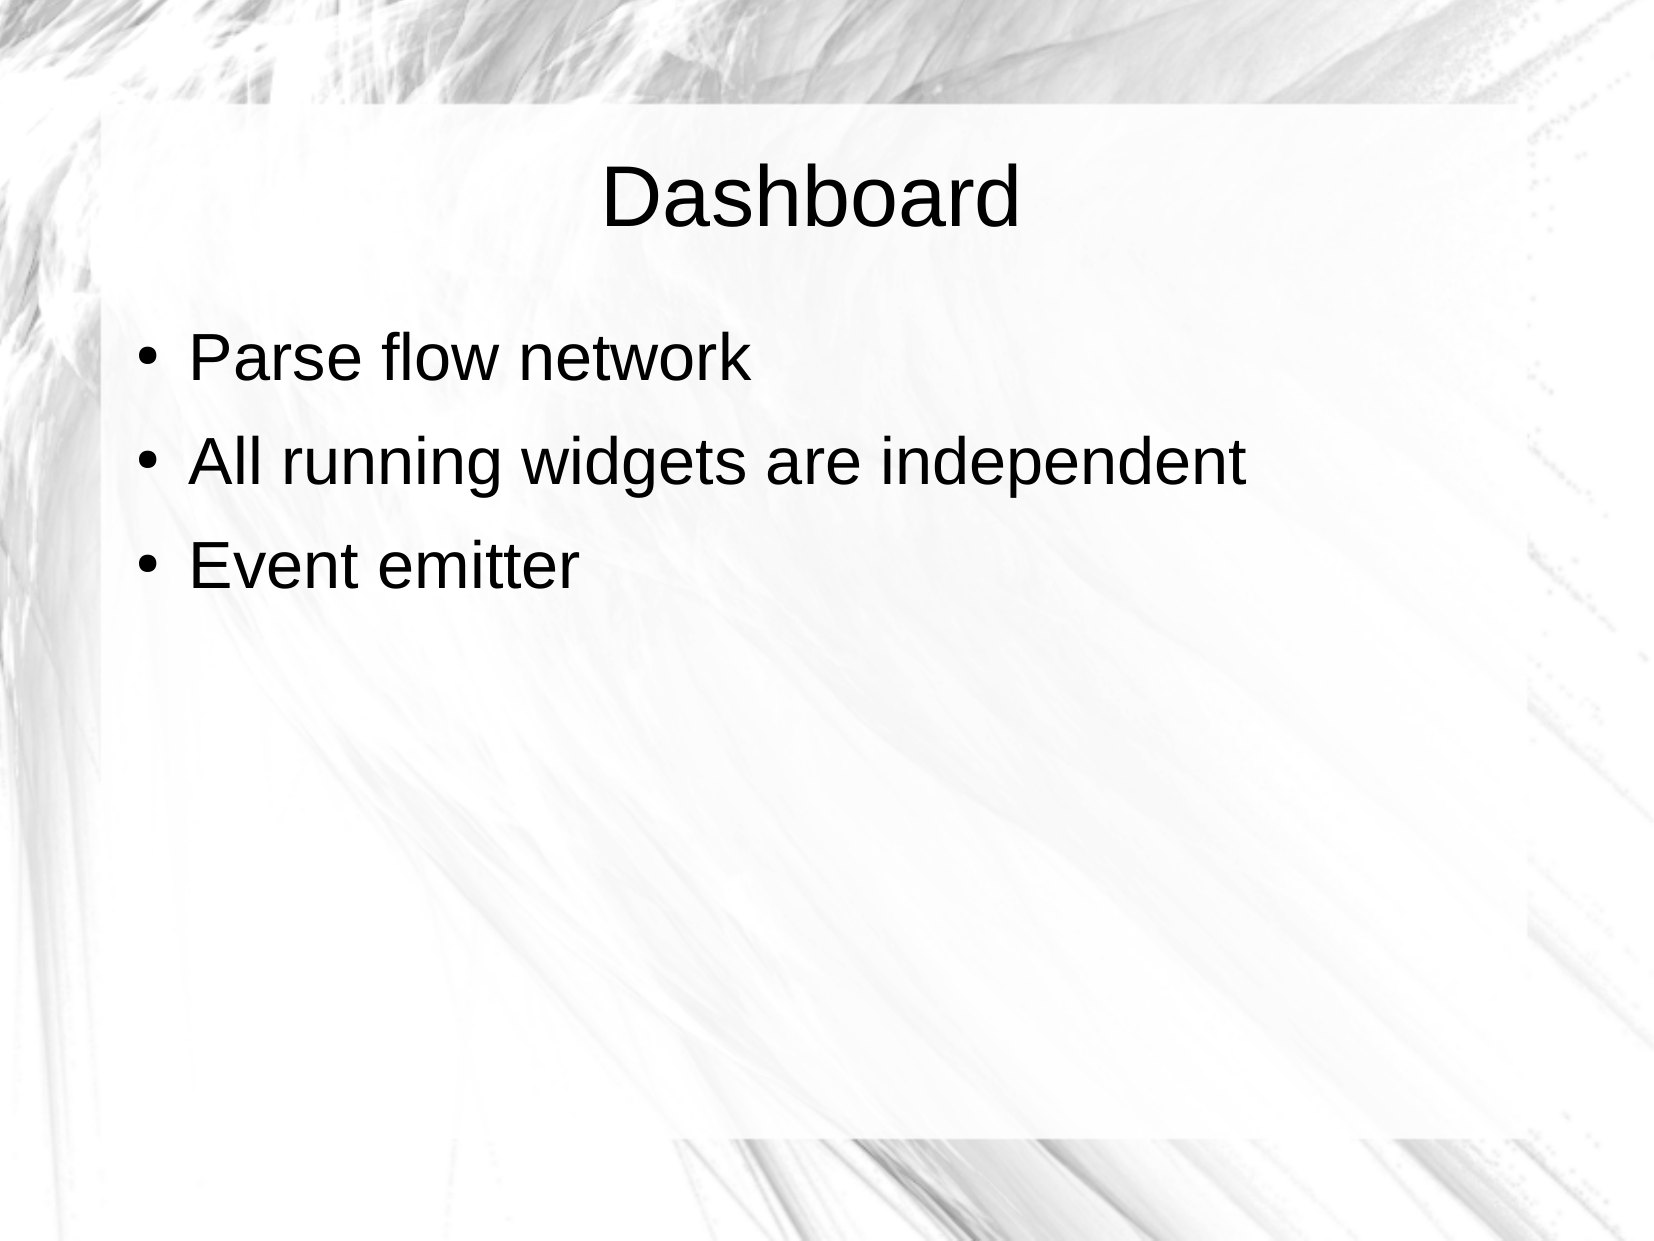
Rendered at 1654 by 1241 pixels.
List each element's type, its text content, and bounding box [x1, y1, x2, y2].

picture [0, 0, 1654, 1241]
list Parse flow network All running widgets are independent Event emitter [118, 319, 1571, 1039]
title Dashboard [118, 112, 1506, 281]
